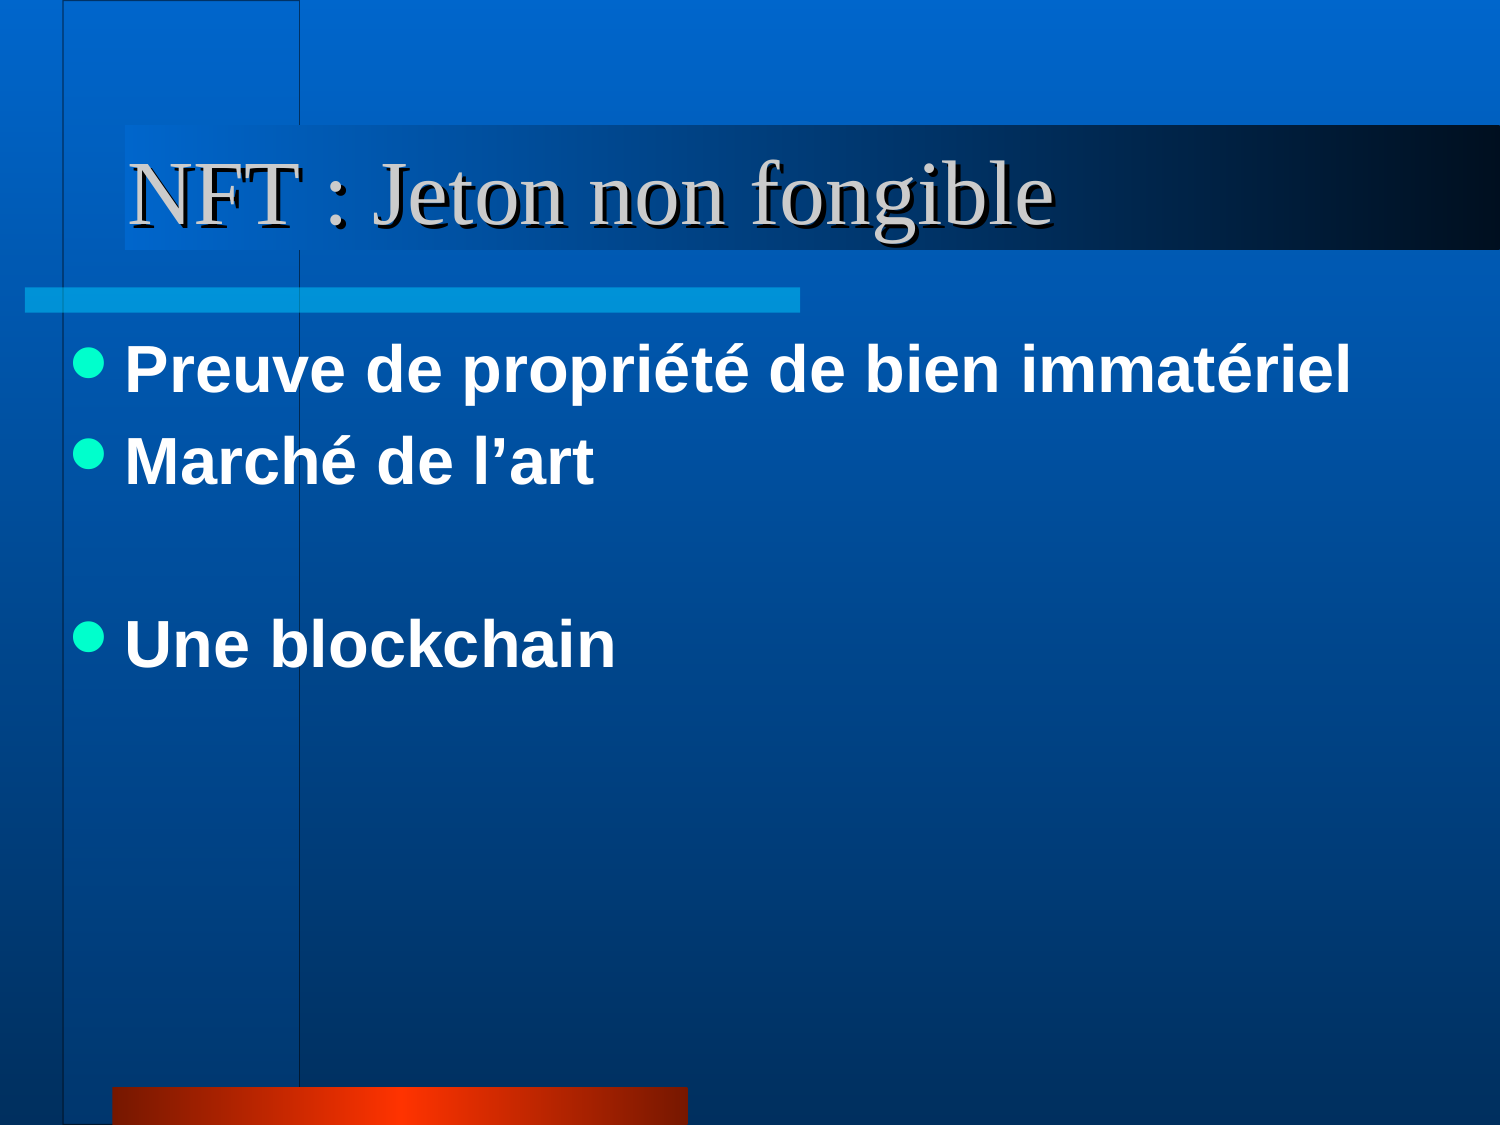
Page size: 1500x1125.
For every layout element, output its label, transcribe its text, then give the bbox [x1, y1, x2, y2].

list Preuve de propriété de bien immatériel Marché de l’art Une blockchain [53, 324, 1418, 1029]
title NFT : Jeton non fongible [112, 99, 1388, 288]
